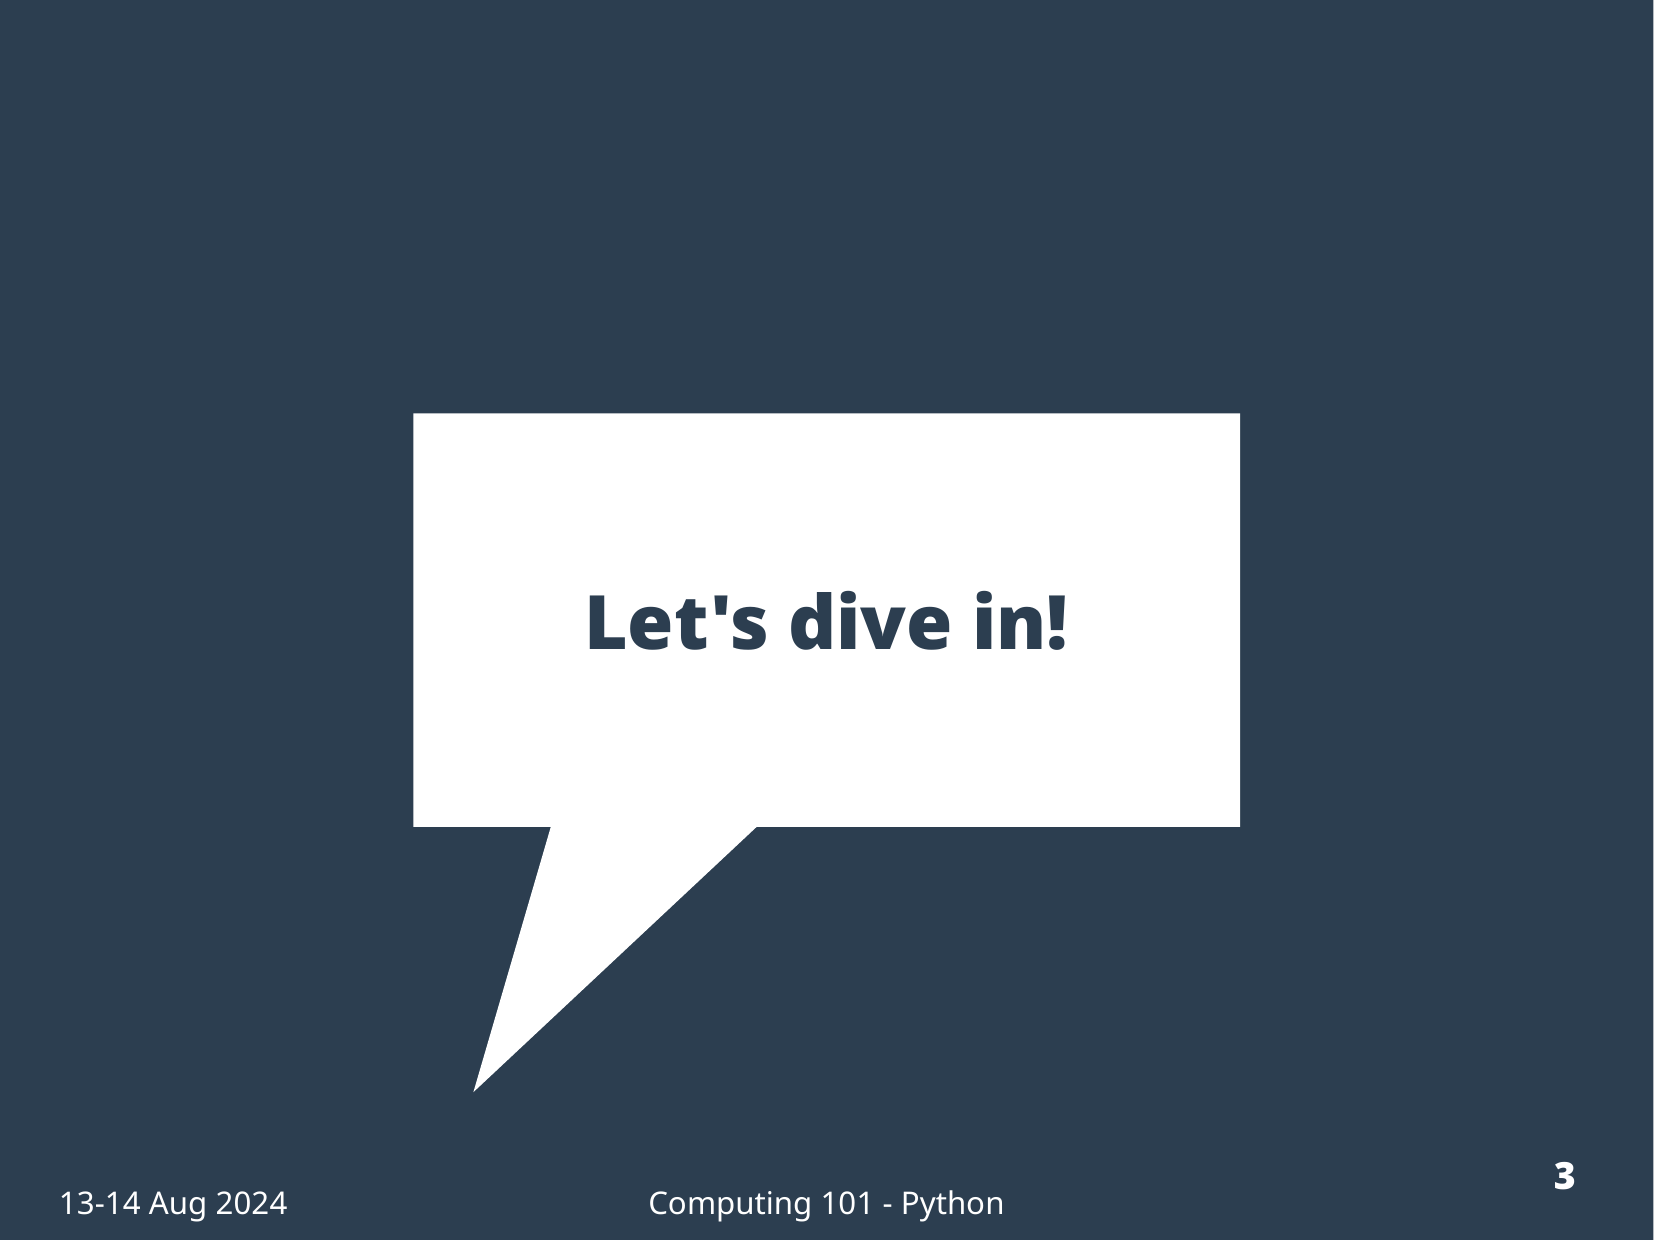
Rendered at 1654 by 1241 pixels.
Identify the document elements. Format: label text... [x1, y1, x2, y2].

title Let's dive in! [442, 442, 1211, 798]
